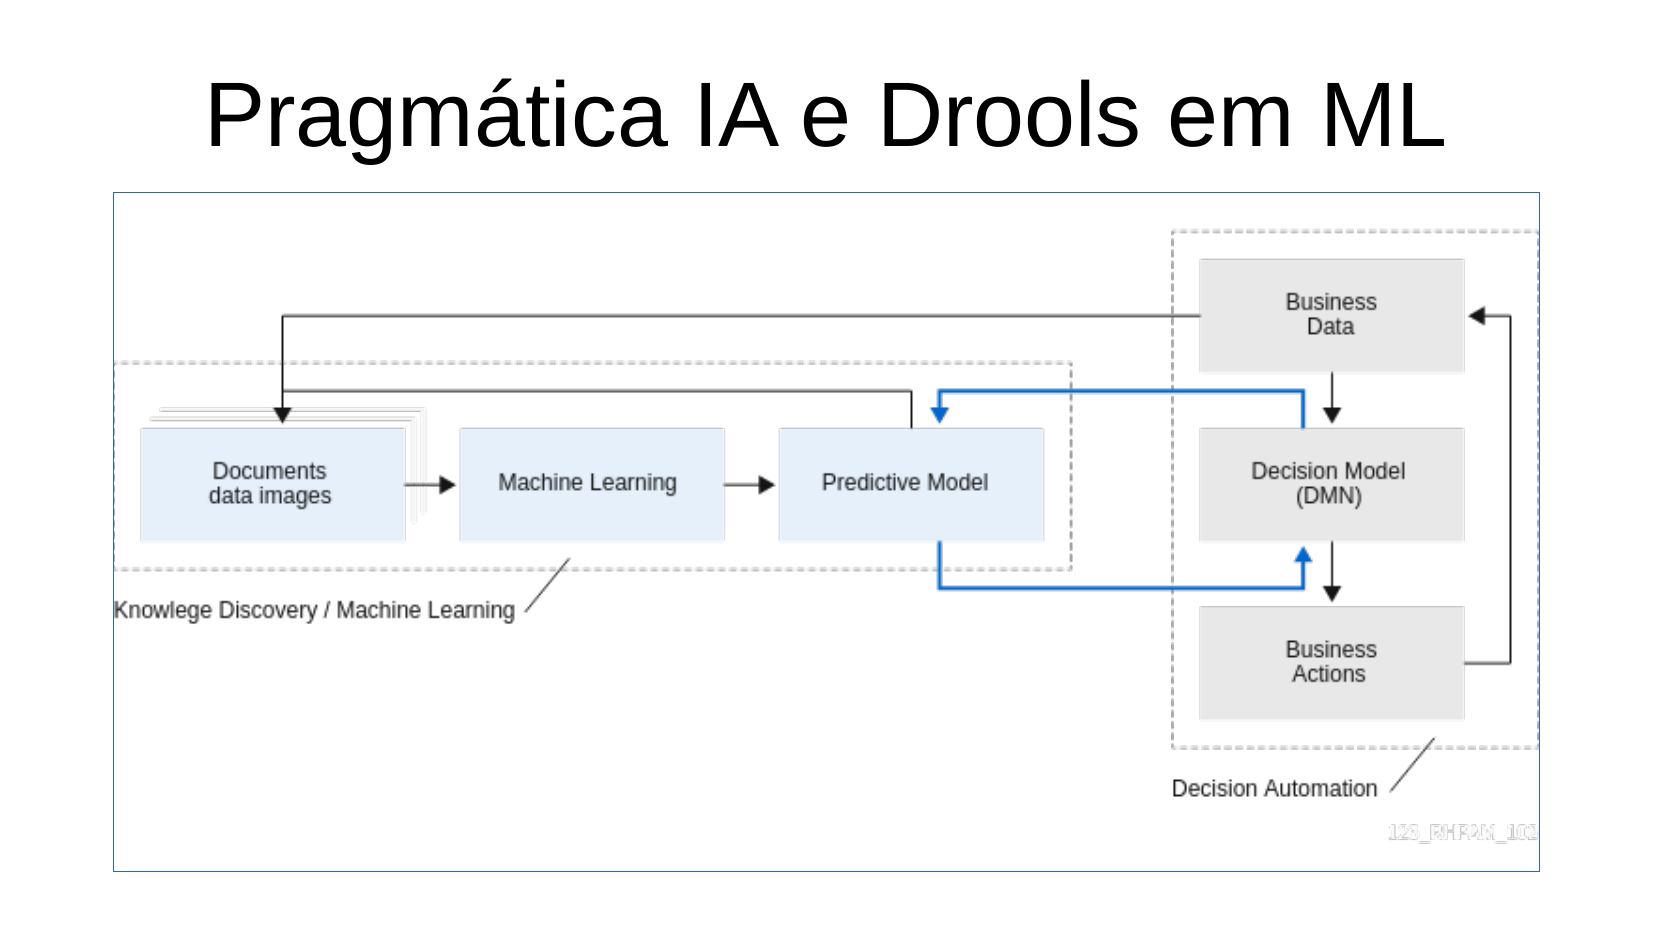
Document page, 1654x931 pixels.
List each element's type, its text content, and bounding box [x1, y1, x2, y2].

picture [113, 192, 1540, 872]
title Pragmática IA e Drools em ML [82, 37, 1571, 193]
